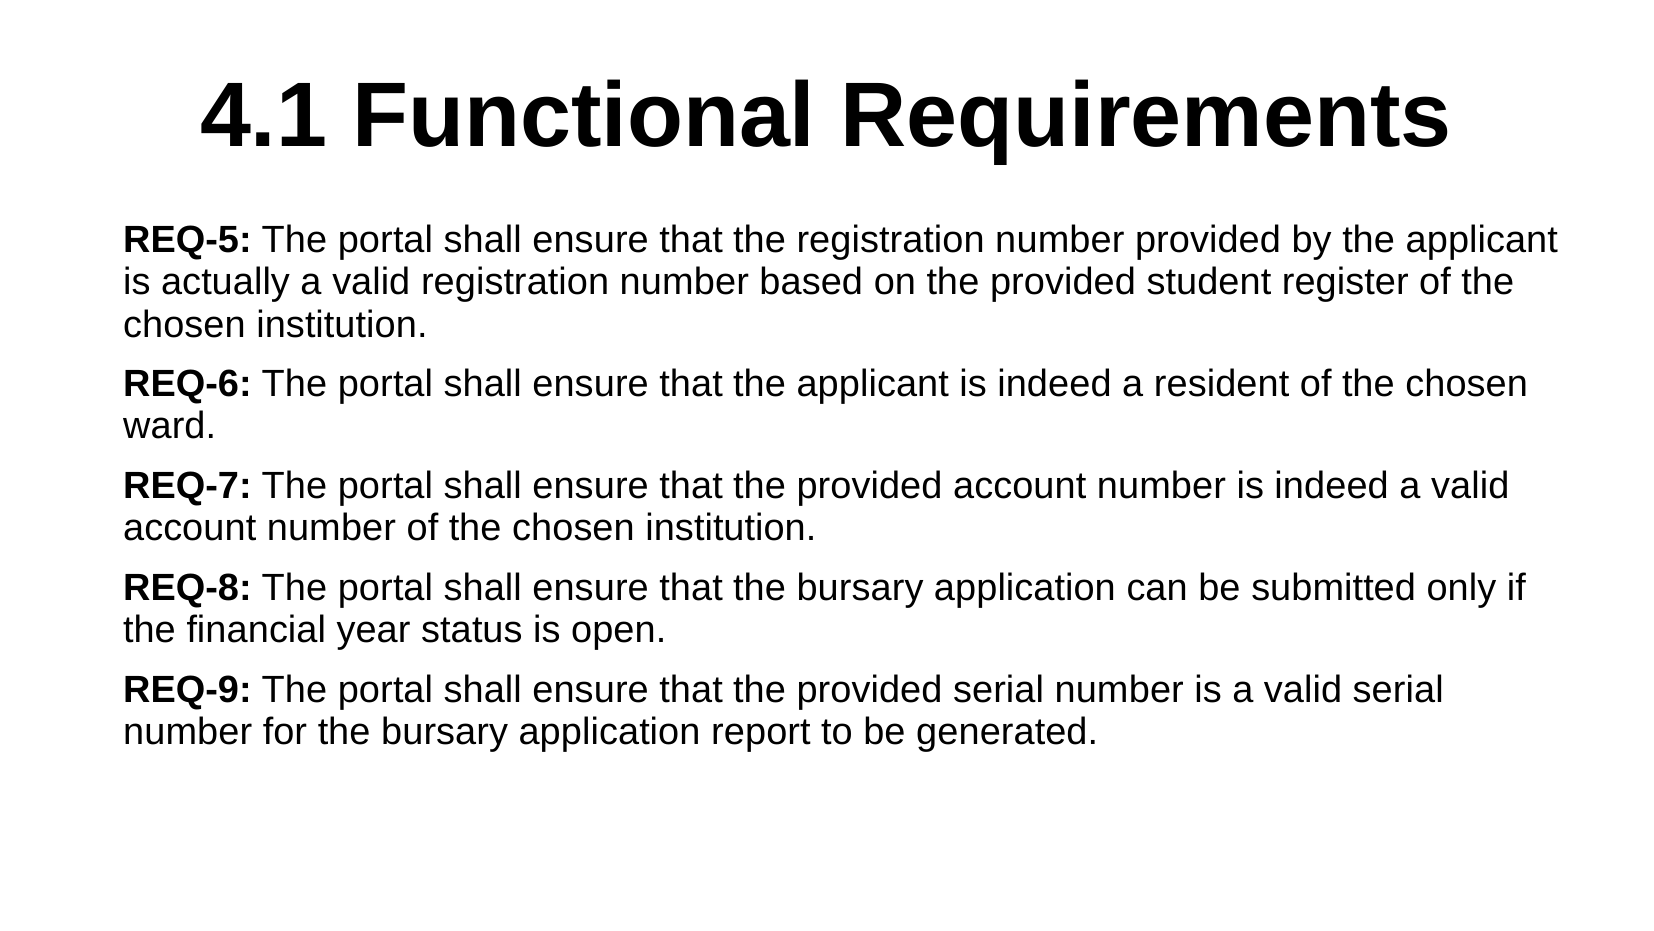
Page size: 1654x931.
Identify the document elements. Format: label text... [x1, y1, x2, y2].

title 4.1 Functional Requirements [82, 37, 1571, 193]
list REQ-5: The portal shall ensure that the registration number provided by the applicant is actually a valid registration number based on the provided student register of the chosen institution. REQ-6: The portal shall ensure that the applicant is indeed a resident of the chosen ward. REQ-7: The portal shall ensure that the provided account number is indeed a valid account number of the chosen institution. REQ-8: The portal shall ensure that the bursary application can be submitted only if the financial year status is open. REQ-9: The portal shall ensure that the provided serial number is a valid serial number for the bursary application report to be generated. [82, 217, 1571, 758]
